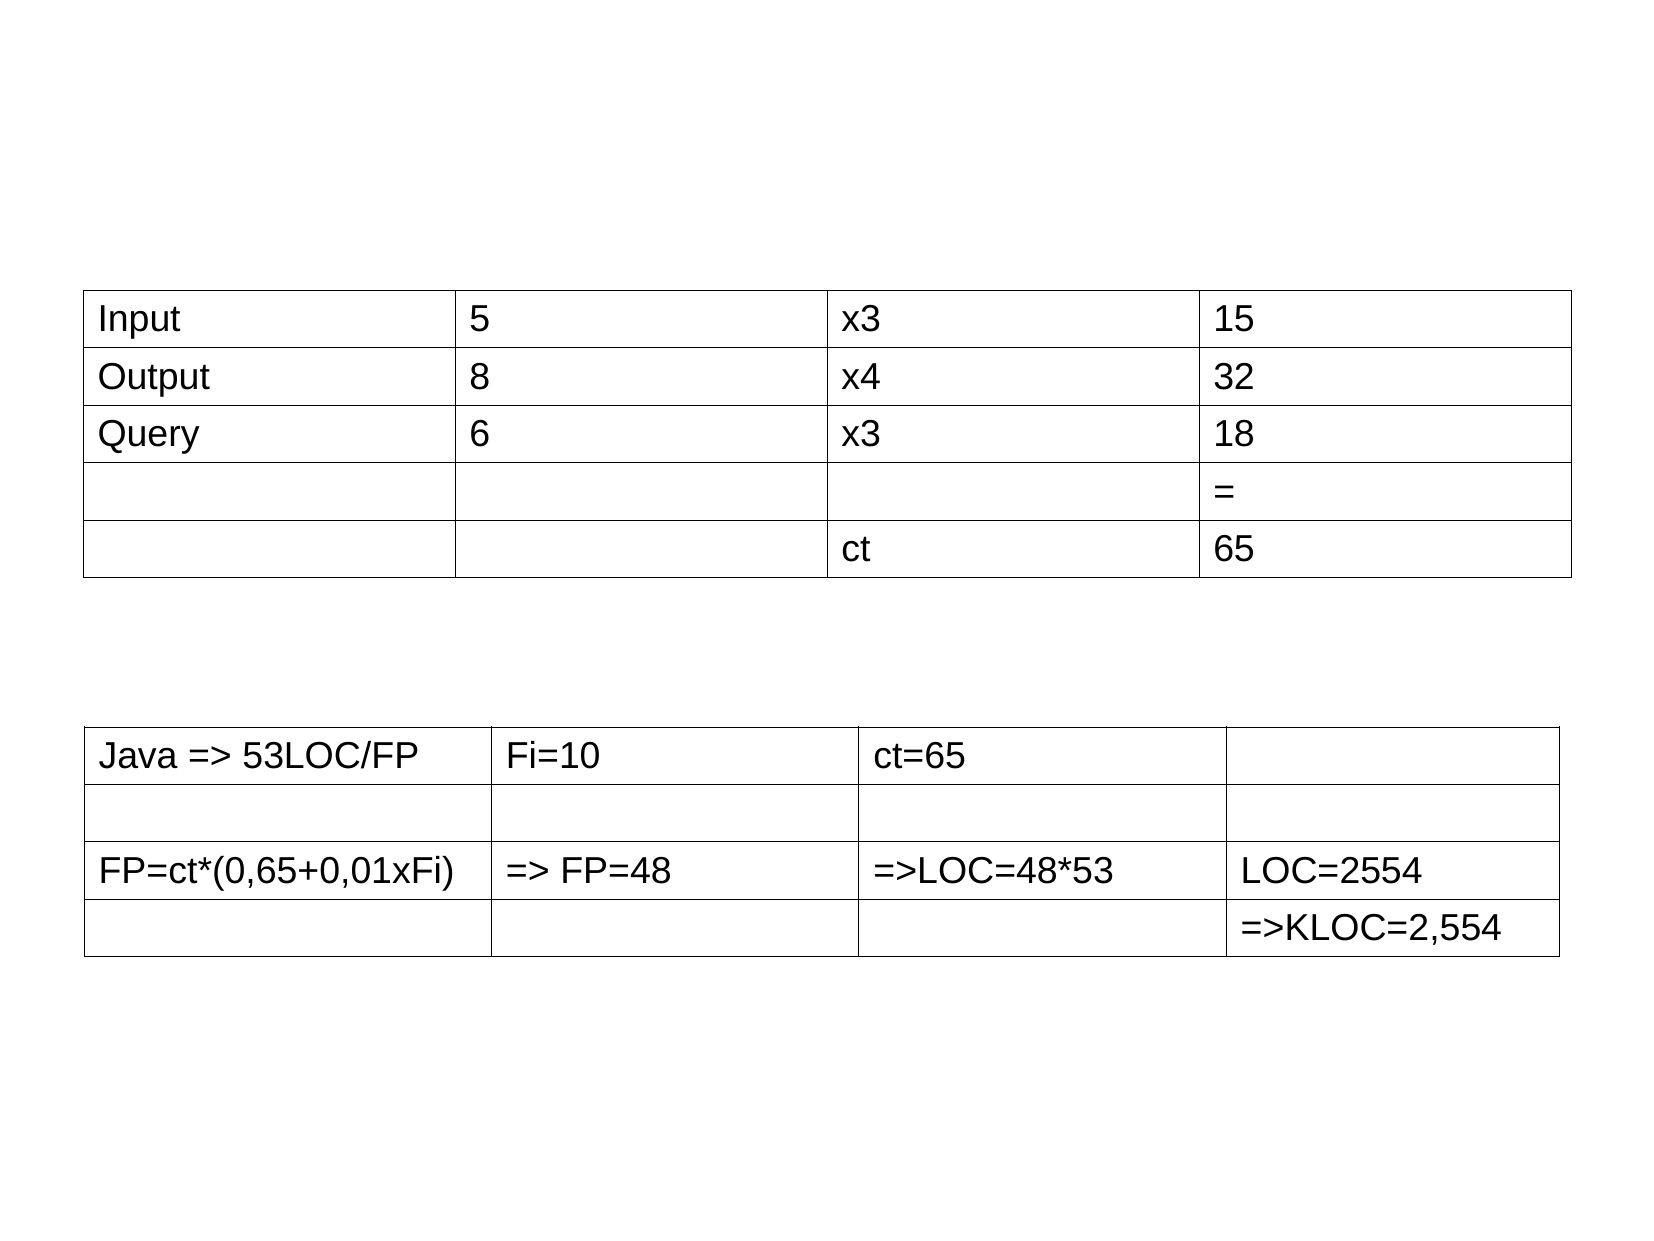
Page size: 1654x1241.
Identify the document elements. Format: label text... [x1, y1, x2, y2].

table_cell => FP=48 [492, 842, 858, 899]
table_cell [1227, 785, 1559, 841]
table_cell 32 [1200, 348, 1571, 405]
table_header Fi=10 [492, 728, 858, 784]
table_cell [828, 463, 1199, 520]
table_cell [85, 785, 491, 841]
table_header ct=65 [859, 728, 1226, 784]
table_header 15 [1200, 291, 1571, 347]
table_cell LOC=2554 [1227, 842, 1559, 899]
table_cell [456, 521, 827, 577]
table_cell = [1200, 463, 1571, 520]
table_cell [492, 785, 858, 841]
table_cell [456, 463, 827, 520]
table_cell Output [84, 348, 455, 405]
table_cell x3 [828, 406, 1199, 462]
table_cell Query [84, 406, 455, 462]
table_header Input [84, 291, 455, 347]
table_cell [859, 900, 1226, 956]
table_header Java => 53LOC/FP [85, 728, 491, 784]
table_cell 6 [456, 406, 827, 462]
table_header x3 [828, 291, 1199, 347]
table_cell x4 [828, 348, 1199, 405]
table_cell ct [828, 521, 1199, 577]
table_cell [859, 785, 1226, 841]
table_cell [85, 900, 491, 956]
table_header [1227, 728, 1559, 784]
table_cell [492, 900, 858, 956]
table_cell 8 [456, 348, 827, 405]
table_cell [84, 463, 455, 520]
table_cell [84, 521, 455, 577]
table_cell 18 [1200, 406, 1571, 462]
table_cell =>KLOC=2,554 [1227, 900, 1559, 956]
table_header 5 [456, 291, 827, 347]
table_cell FP=ct*(0,65+0,01xFi) [85, 842, 491, 899]
table_cell 65 [1200, 521, 1571, 577]
table_cell =>LOC=48*53 [859, 842, 1226, 899]
